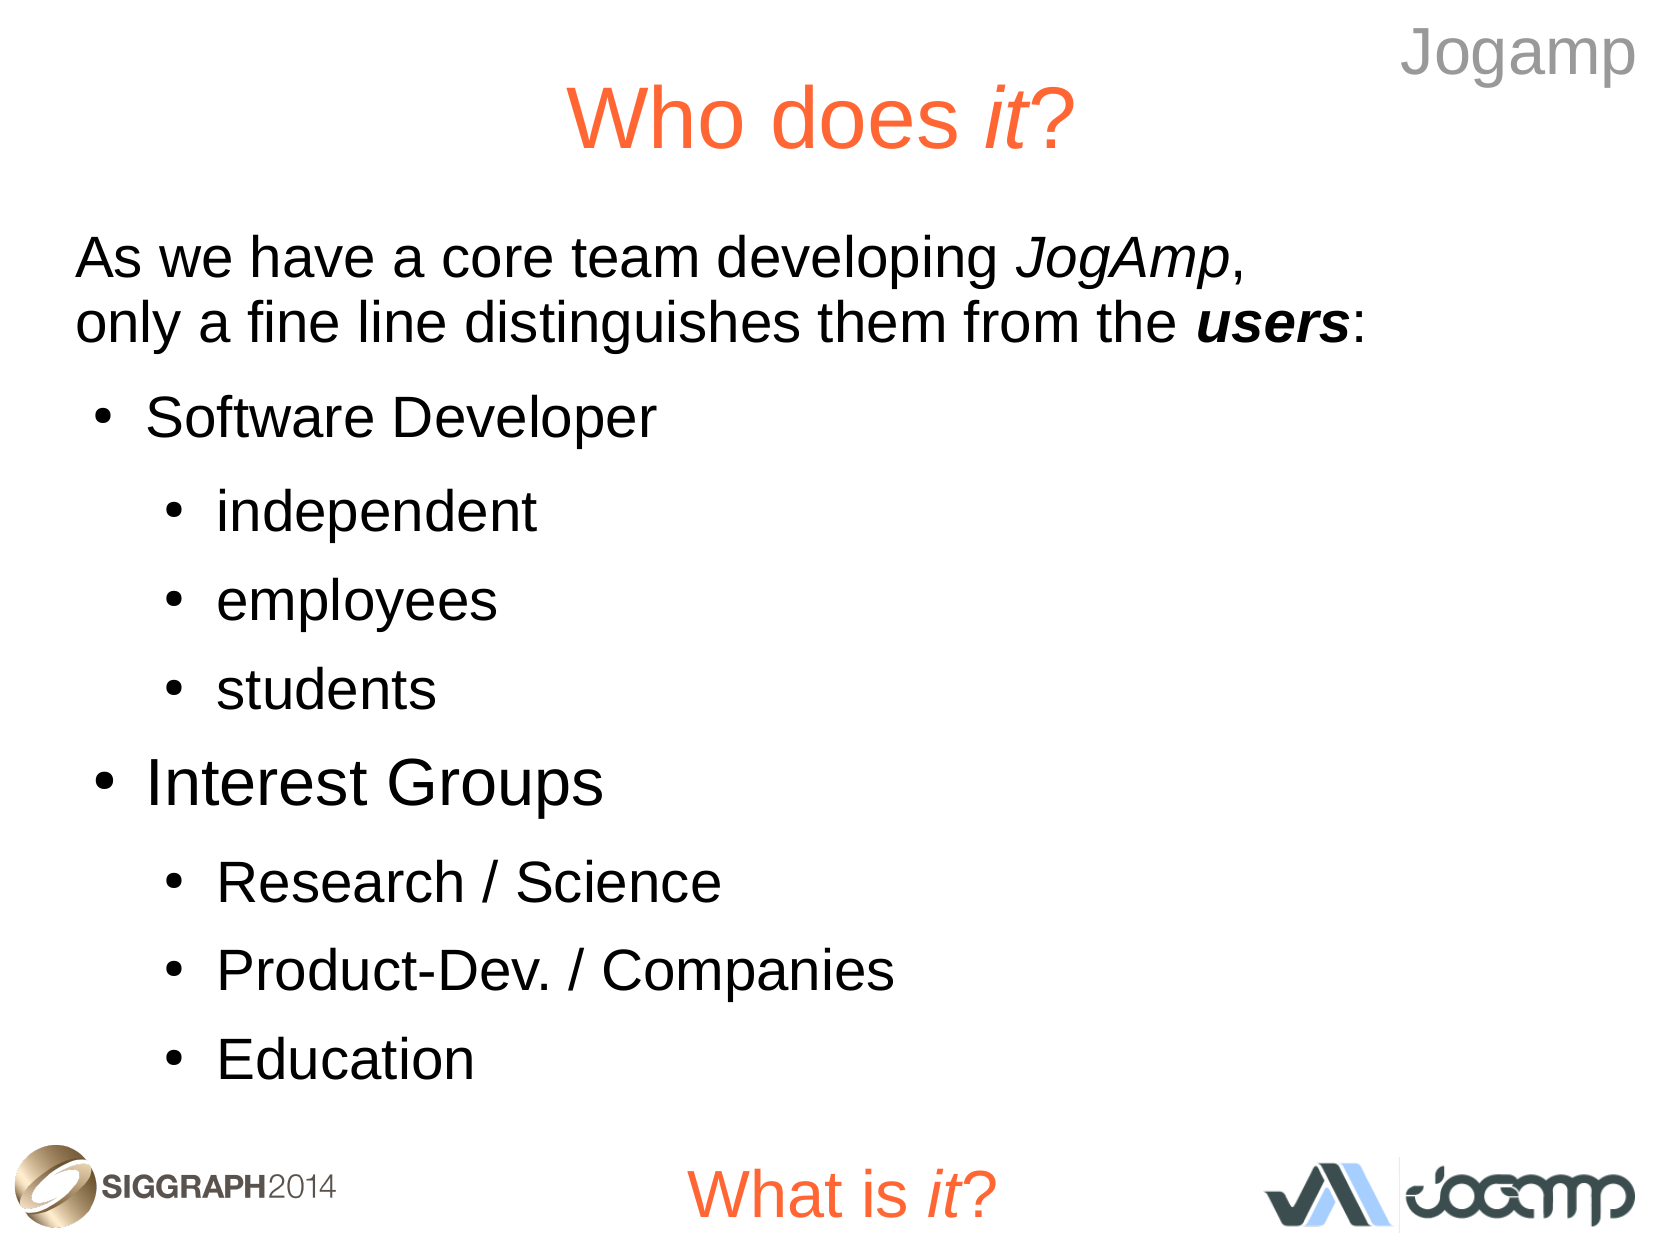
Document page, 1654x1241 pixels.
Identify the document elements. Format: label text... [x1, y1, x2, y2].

picture [1262, 1157, 1635, 1233]
list As we have a core team developing JogAmp, only a fine line distinguishes them from the users: Software Developer independent employees students Interest Groups Research / Science Product-Dev. / Companies Education [75, 225, 1571, 1109]
picture [7, 1133, 343, 1239]
title Who does it? [68, 56, 1576, 181]
text_box What is it? [672, 1149, 1014, 1239]
text_box Jogamp [1385, 6, 1654, 112]
